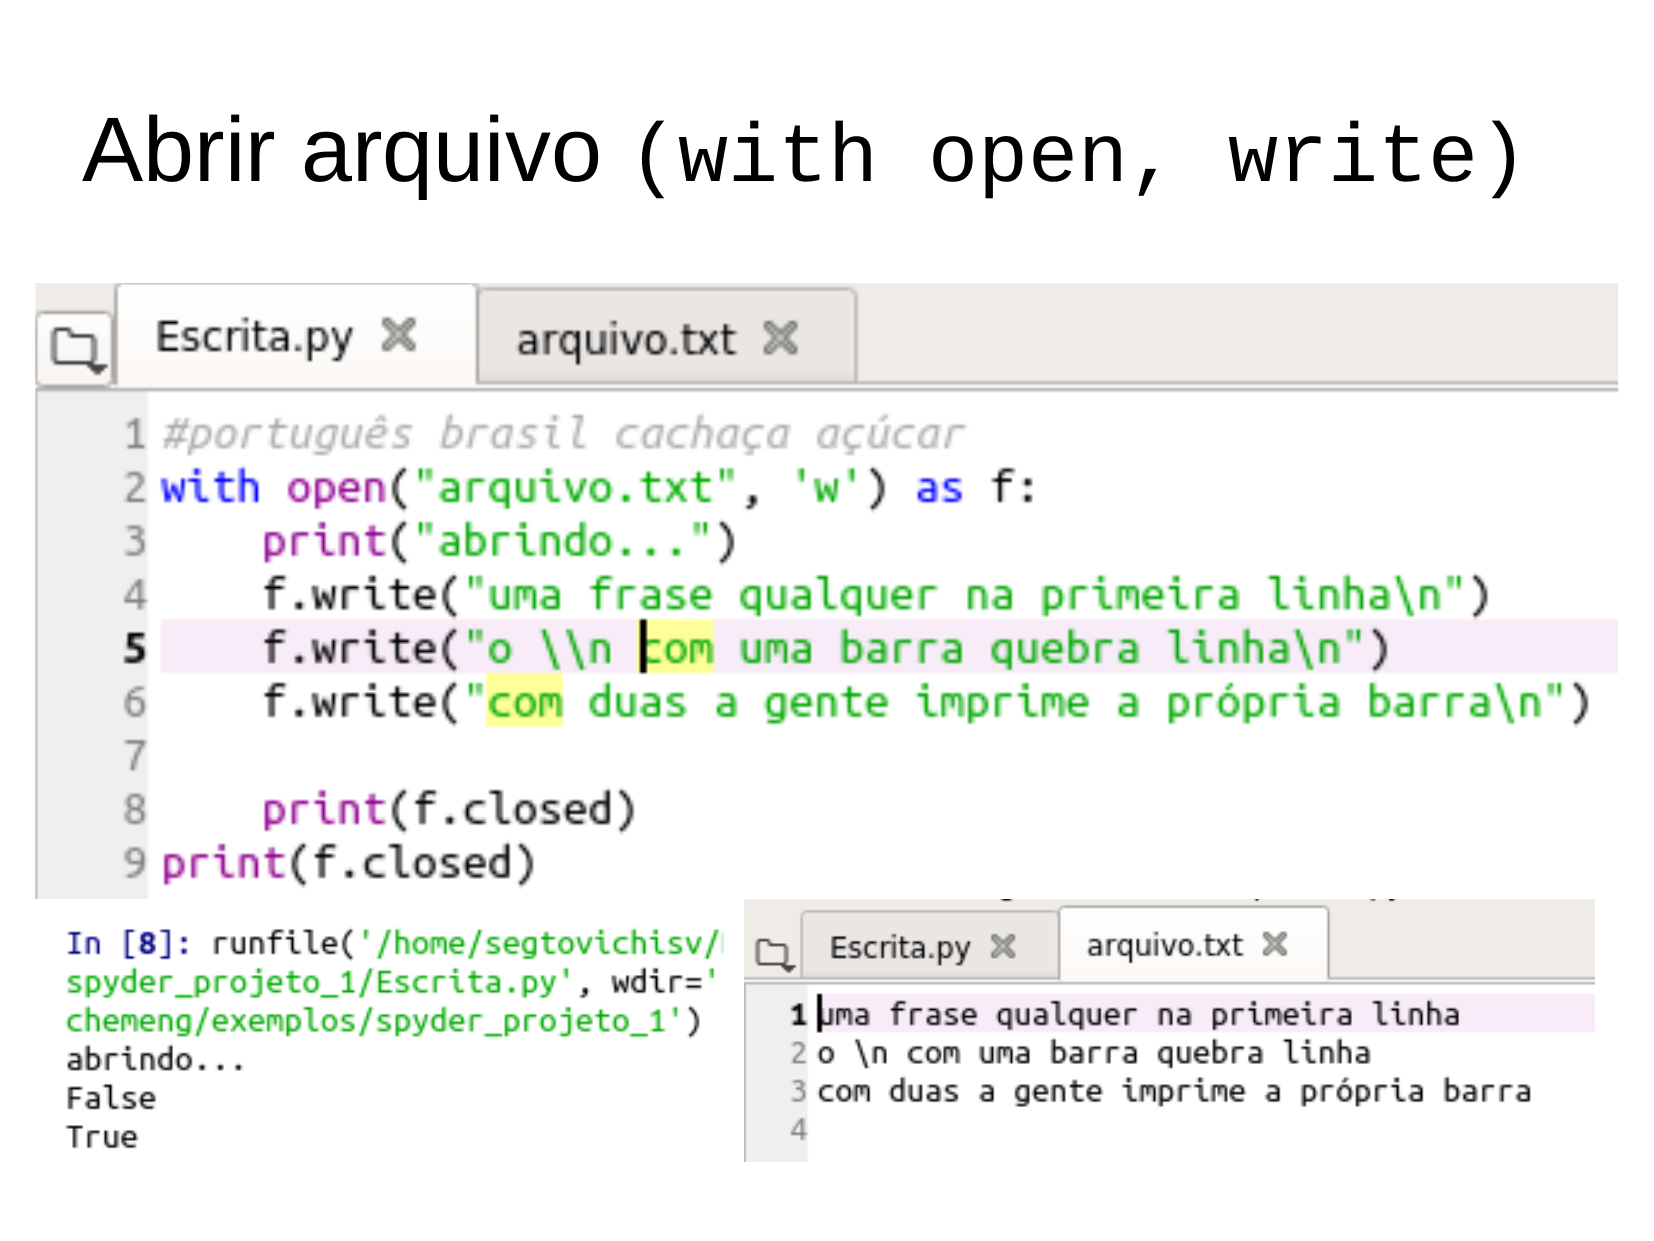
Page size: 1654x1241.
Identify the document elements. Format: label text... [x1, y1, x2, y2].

title Abrir arquivo (with open, write) [82, 49, 1571, 257]
picture [35, 283, 1619, 1162]
picture [59, 911, 724, 1158]
